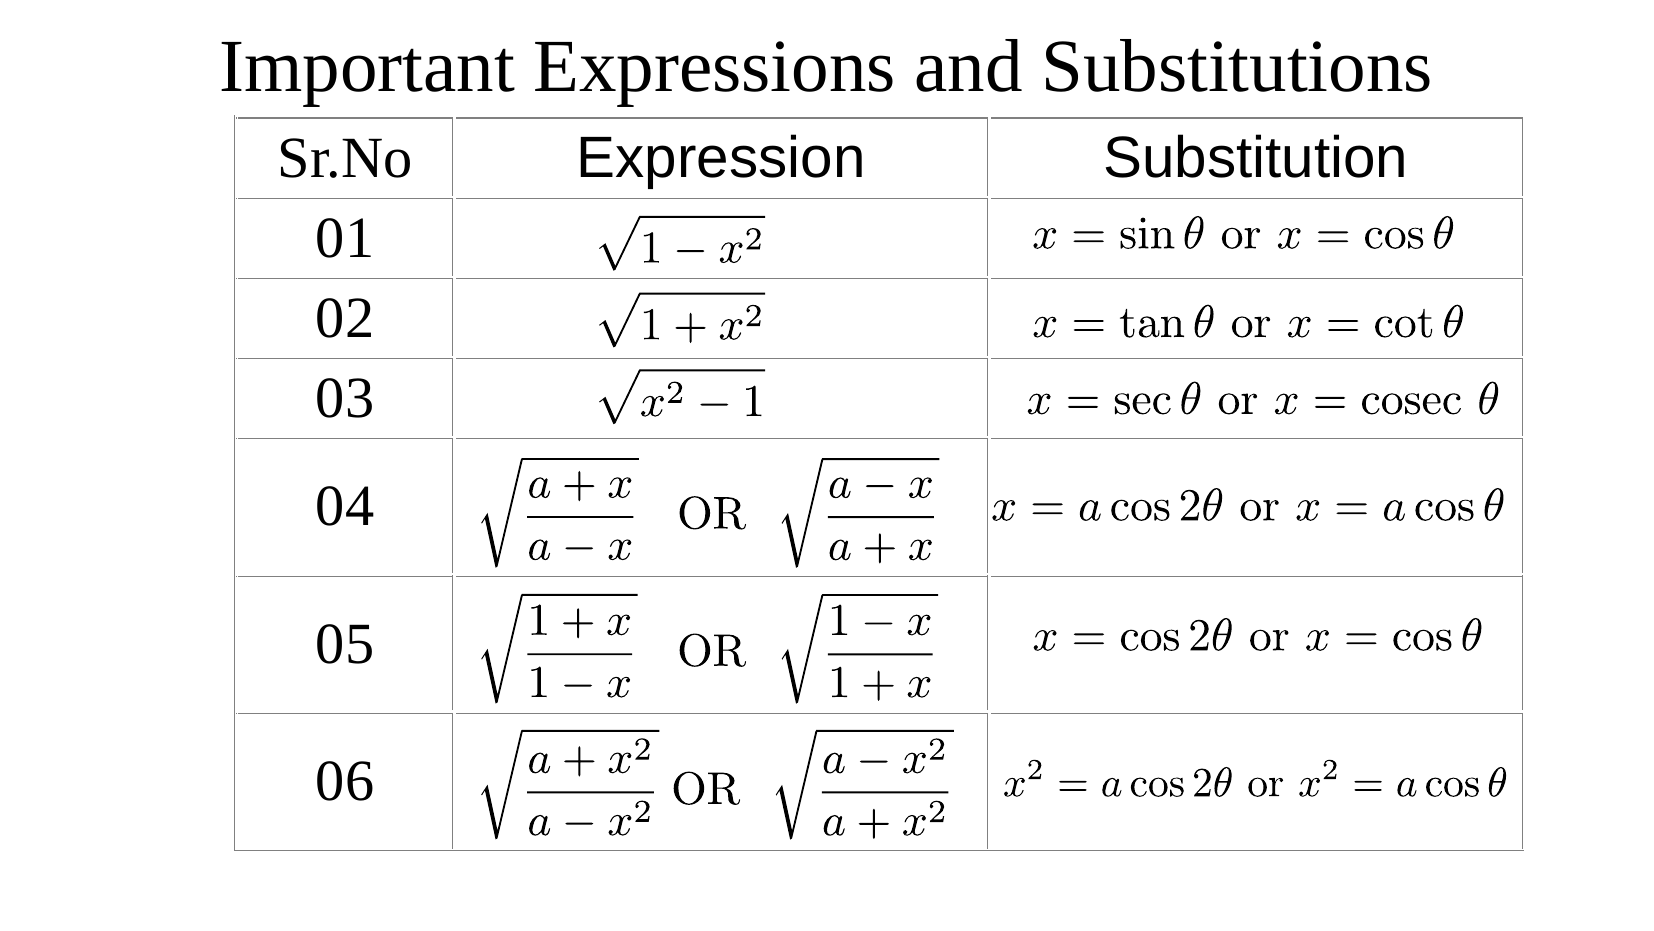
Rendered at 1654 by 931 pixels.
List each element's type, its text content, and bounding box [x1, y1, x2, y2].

table_cell 01 [238, 199, 452, 276]
table_cell 02 [238, 279, 452, 356]
table_cell 05 [238, 577, 452, 710]
table_cell [991, 279, 1522, 356]
table_cell [456, 714, 987, 848]
table_header Sr.No [238, 119, 452, 196]
text_box [673, 729, 954, 840]
table_cell 03 [238, 359, 452, 436]
table_cell [991, 359, 1522, 436]
table_cell [456, 279, 987, 356]
table_header Substitution [991, 119, 1522, 196]
text_box [992, 487, 1504, 521]
text_box [1033, 215, 1454, 249]
table_cell [456, 439, 987, 573]
table_cell [991, 577, 1522, 710]
table_cell [456, 199, 987, 276]
title Important Expressions and Substitutions [82, 24, 1571, 107]
table_cell [991, 714, 1522, 848]
table_cell [456, 577, 987, 710]
text_box [596, 292, 766, 348]
text_box [679, 594, 939, 704]
title [47, 107, 1607, 910]
text_box [1033, 304, 1463, 338]
table_cell [991, 199, 1522, 276]
text_box [478, 593, 638, 704]
table_cell [456, 359, 987, 436]
text_box [596, 215, 766, 271]
table_header Expression [456, 119, 987, 196]
text_box [679, 458, 940, 568]
text_box [1027, 381, 1499, 415]
text_box [478, 729, 660, 840]
table_cell 04 [238, 439, 452, 573]
text_box [596, 369, 766, 425]
table_cell [991, 439, 1522, 573]
table_cell 06 [238, 714, 452, 848]
text_box [1033, 617, 1482, 651]
text_box [1004, 759, 1507, 797]
text_box [478, 458, 639, 568]
